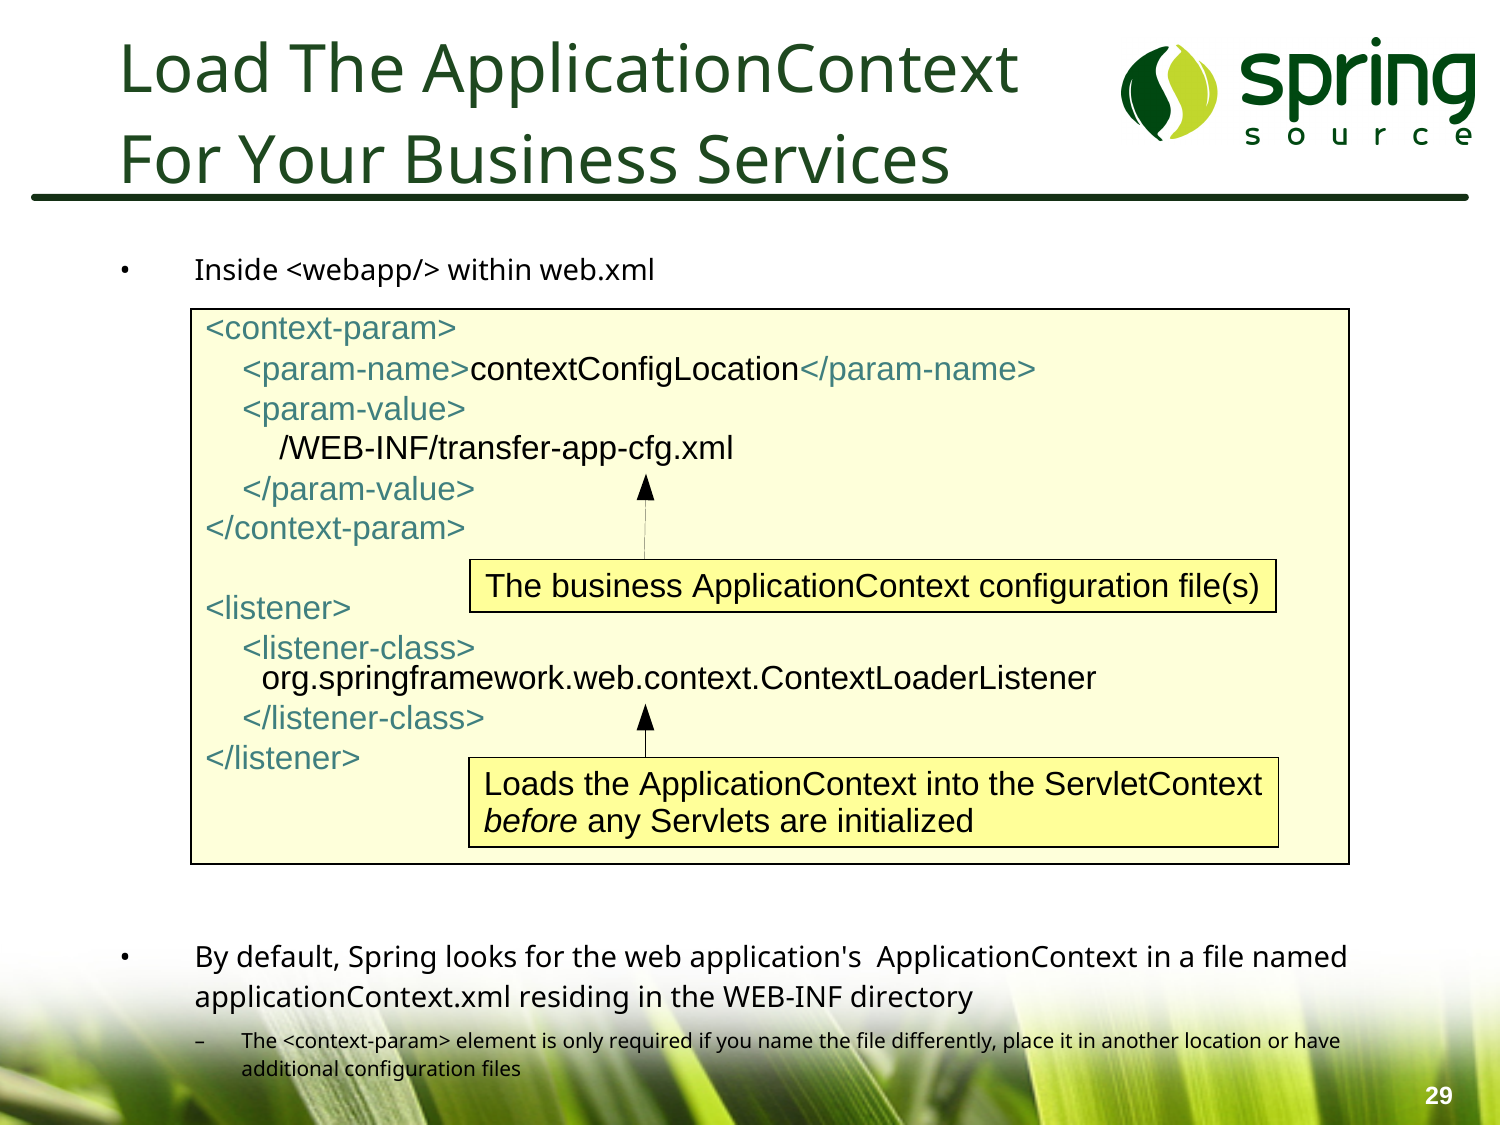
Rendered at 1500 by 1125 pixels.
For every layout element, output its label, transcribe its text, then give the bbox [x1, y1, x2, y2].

text_box <context-param> <param-name>contextConfigLocation</param-name> <param-value> /WEB-INF/transfer-app-cfg.xml </param-value> </context-param> <listener> <listener-class> org.springframework.web.context.ContextLoaderListener </listener-class> </listener> [190, 308, 1350, 865]
text_box Loads the ApplicationContext into the ServletContext before any Servlets are initialized [469, 757, 1279, 848]
picture [0, 944, 1500, 1125]
title Load The ApplicationContext For Your Business Services [103, 14, 1136, 192]
text_box The business ApplicationContext configuration file(s) [470, 559, 1277, 612]
list Inside <webapp/> within web.xml By default, Spring looks for the web application's ApplicationContext in a file named applicationContext.xml residing in the WEB-INF directory The <context-param> element is only required if you name the file differently, place it in another location or have additional configuration files [104, 241, 1382, 1021]
picture [1136, 37, 1475, 145]
